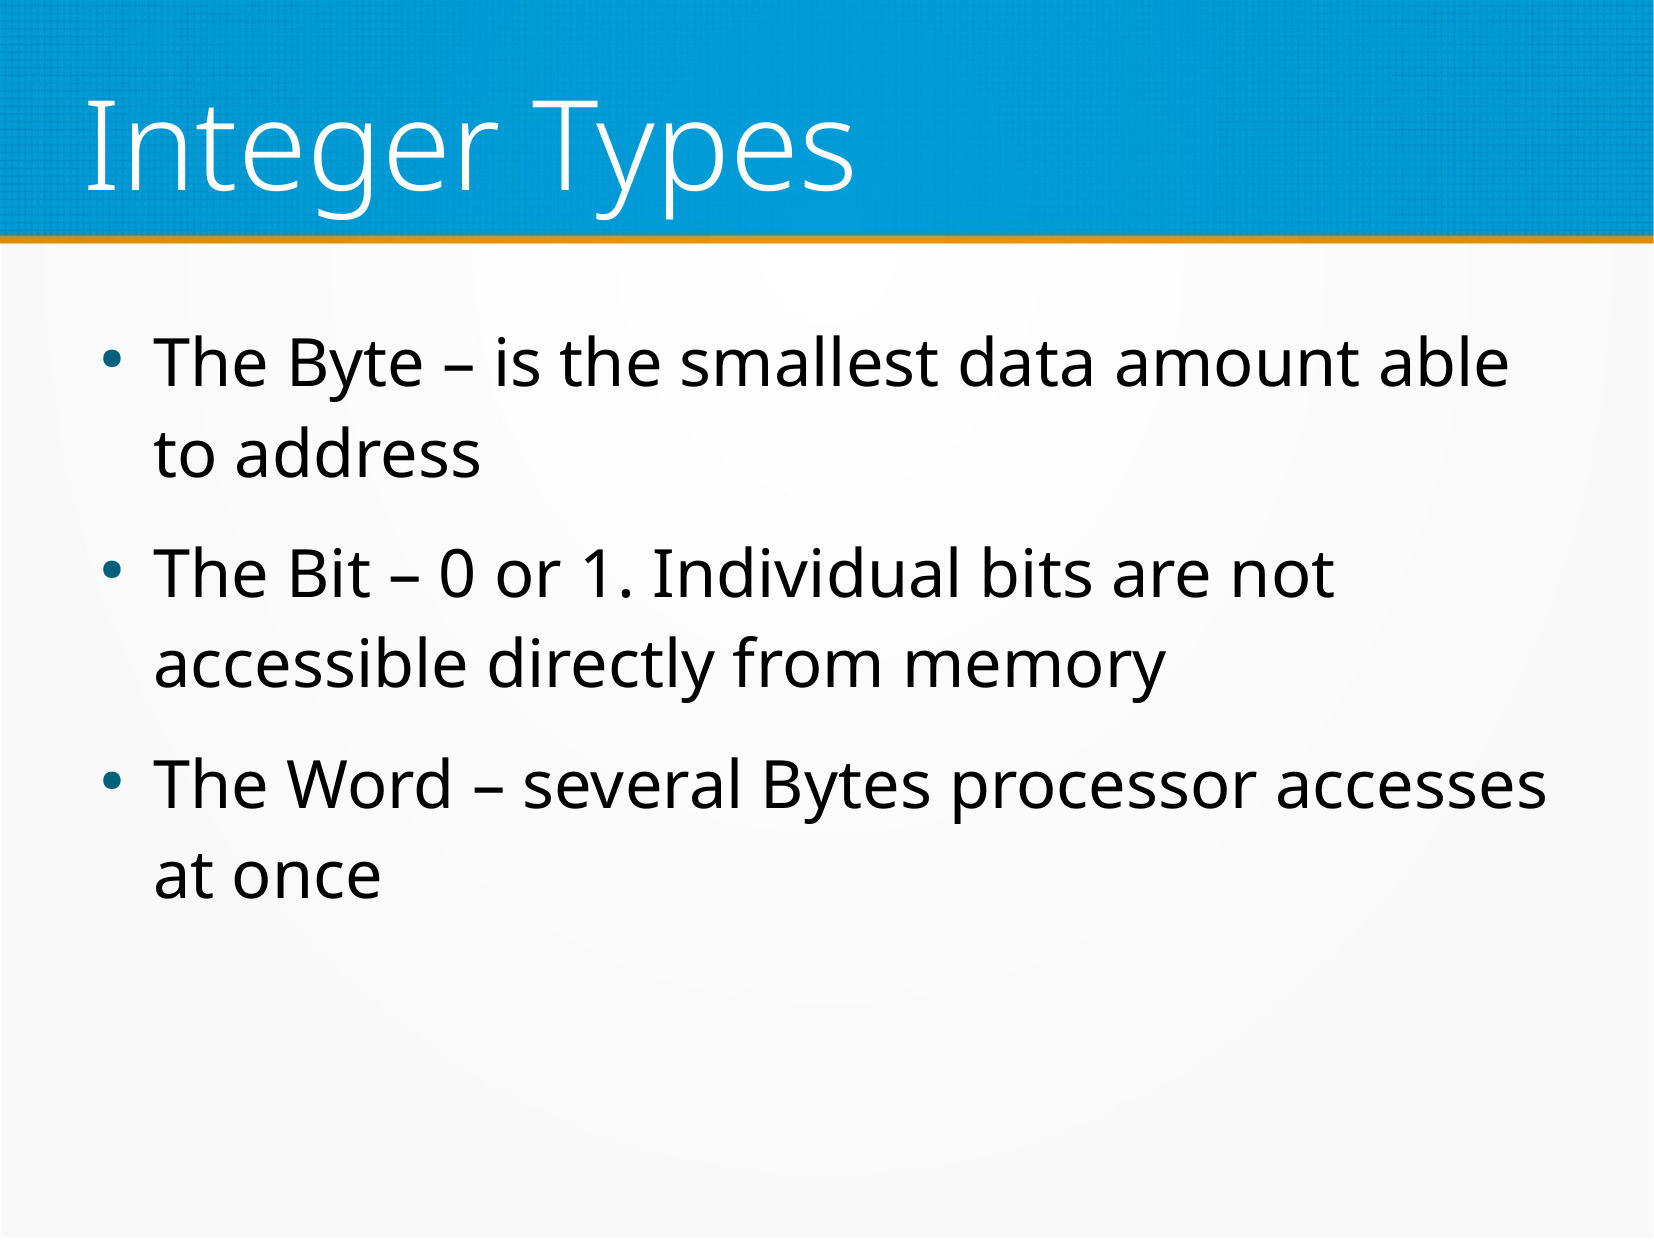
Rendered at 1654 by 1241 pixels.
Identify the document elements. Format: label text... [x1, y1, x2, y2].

title Integer Types [82, 19, 1571, 227]
picture [0, 233, 1654, 1241]
list The Byte – is the smallest data amount able to address The Bit – 0 or 1. Individual bits are not accessible directly from memory The Word – several Bytes processor accesses at once [82, 315, 1563, 1081]
